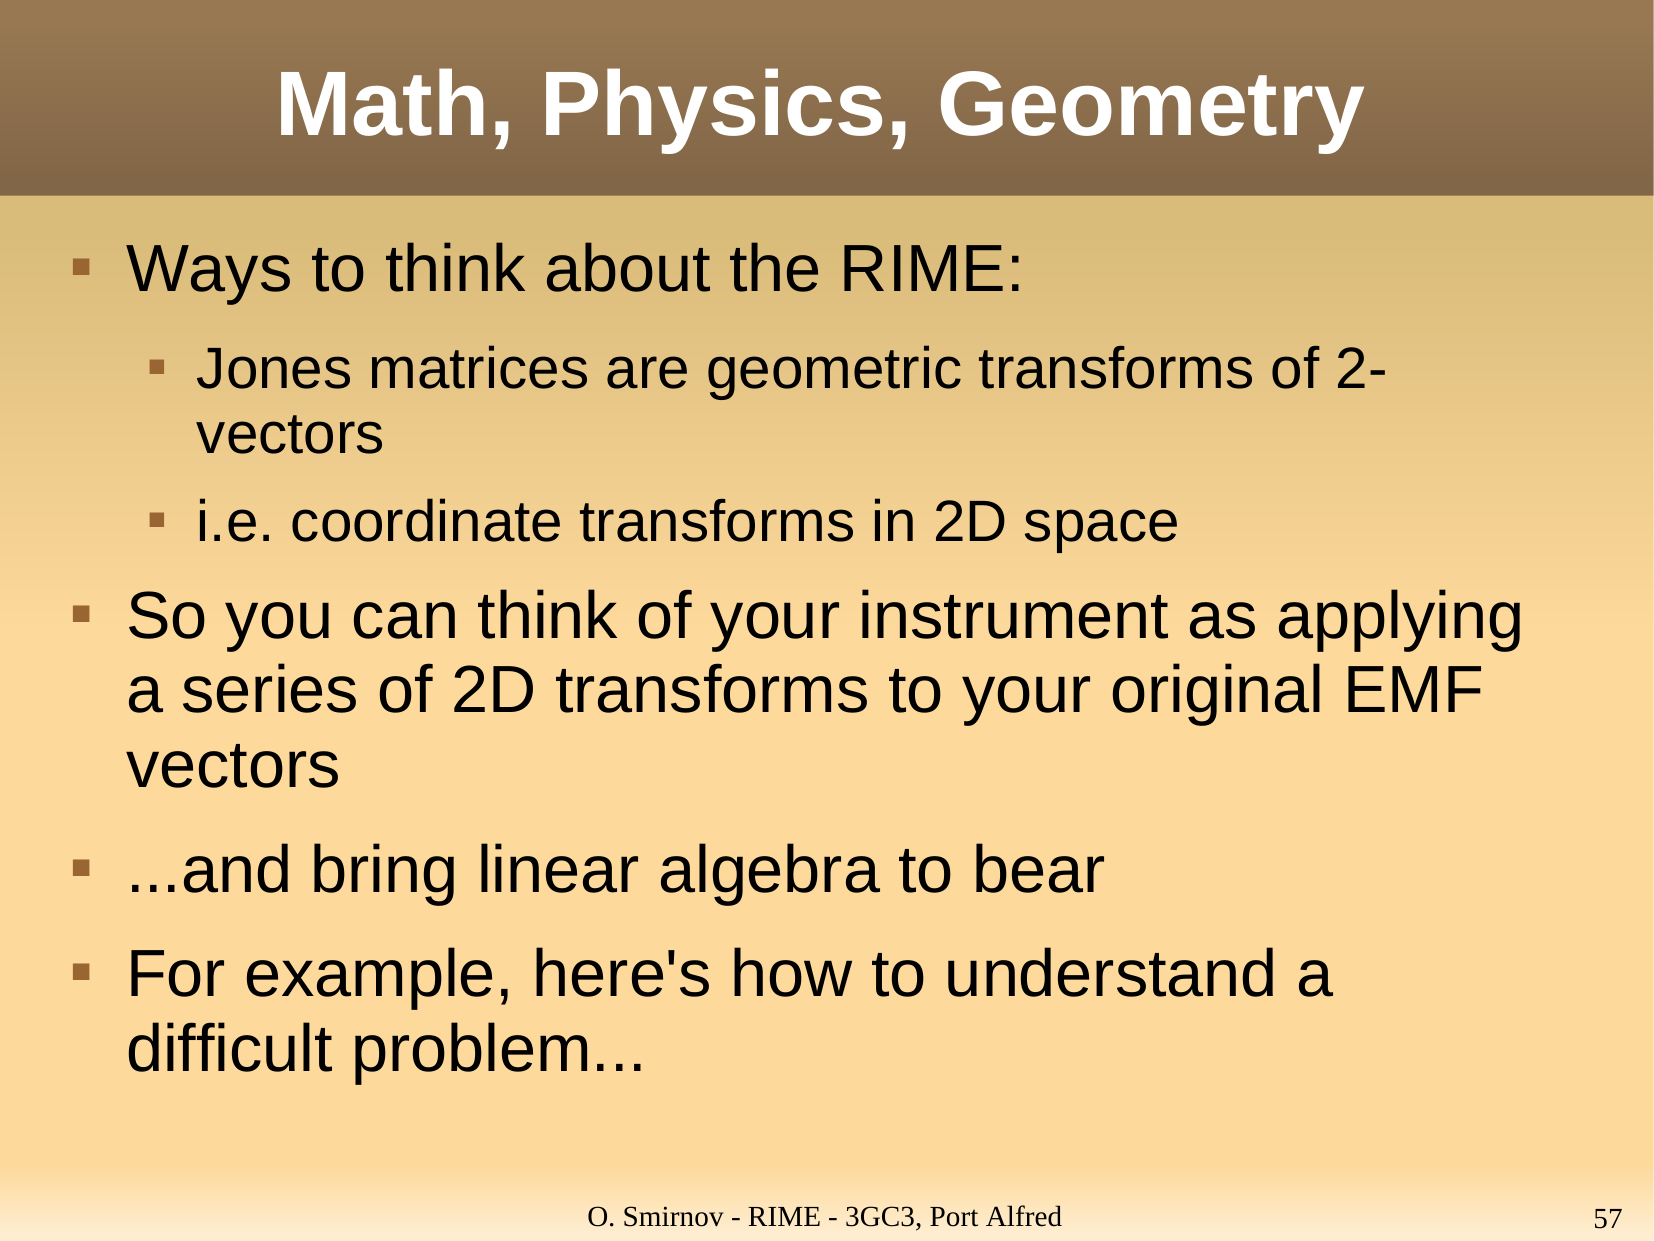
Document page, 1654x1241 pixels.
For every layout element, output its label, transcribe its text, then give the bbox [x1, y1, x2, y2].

picture [0, 0, 1654, 1241]
list Ways to think about the RIME: Jones matrices are geometric transforms of 2-vectors i.e. coordinate transforms in 2D space So you can think of your instrument as applying a series of 2D transforms to your original EMF vectors ...and bring linear algebra to bear For example, here's how to understand a difficult problem... [55, 231, 1544, 1086]
title Math, Physics, Geometry [76, 0, 1565, 208]
